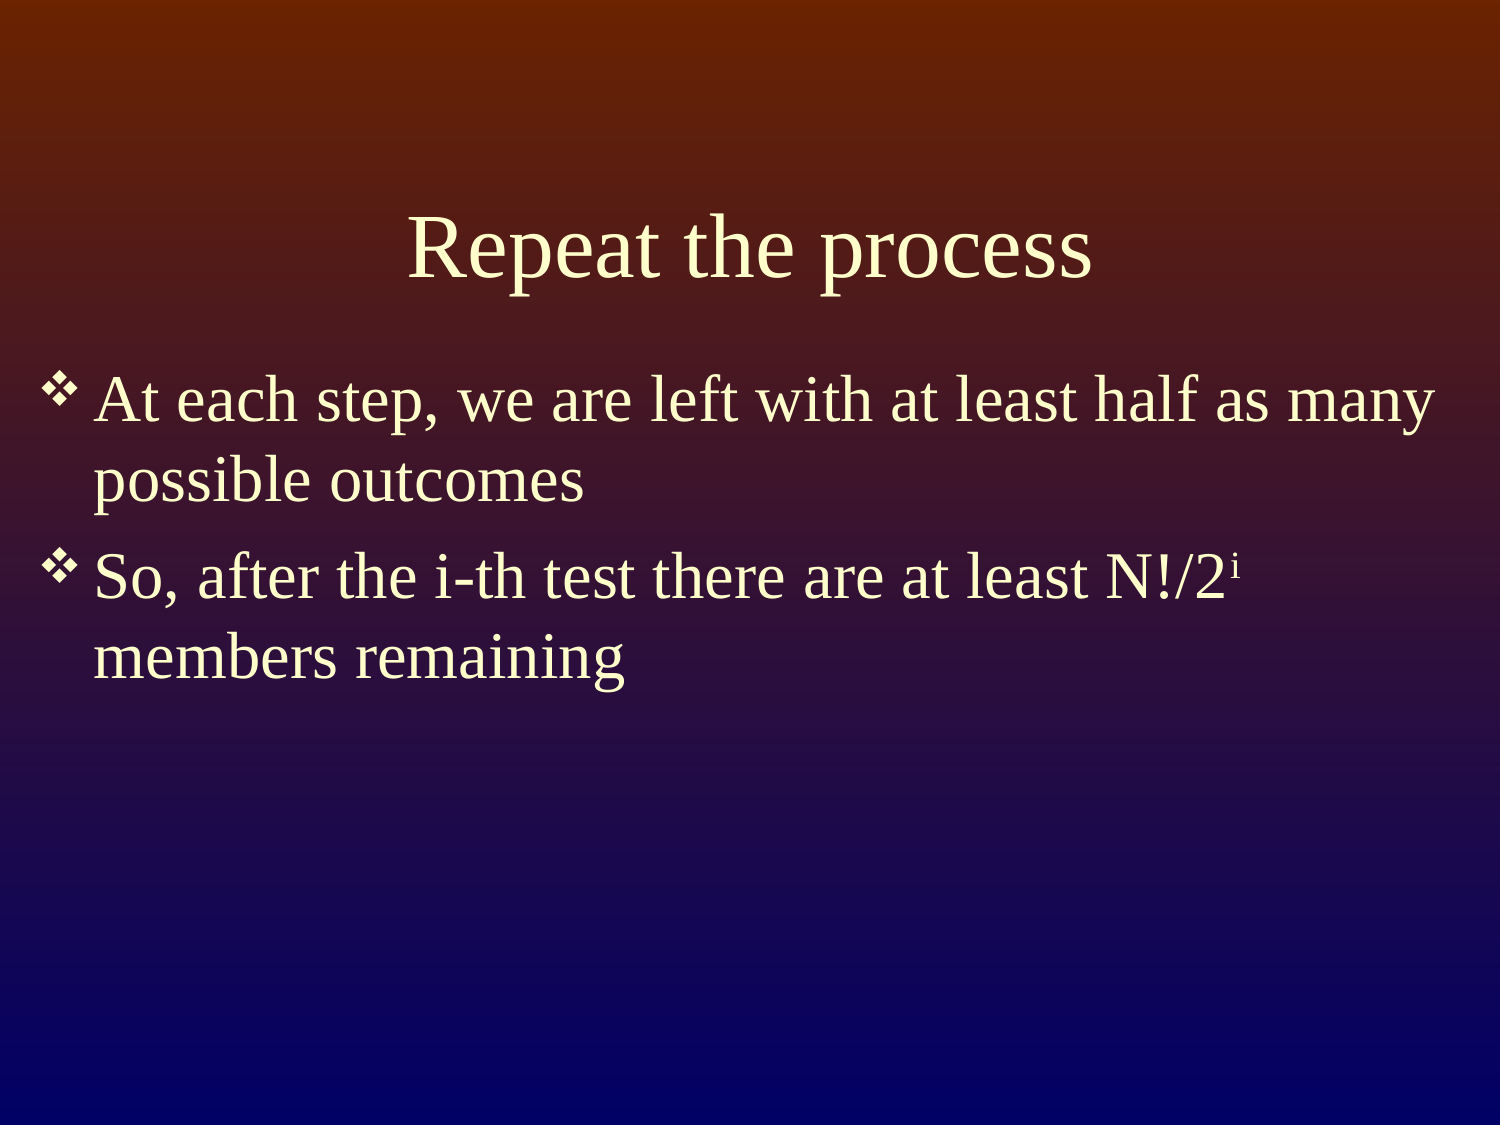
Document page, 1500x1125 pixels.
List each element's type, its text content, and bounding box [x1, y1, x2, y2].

title Repeat the process [22, 145, 1480, 336]
list At each step, we are left with at least half as many possible outcomes So, after the i-th test there are at least N!/2i members remaining [22, 347, 1482, 1026]
